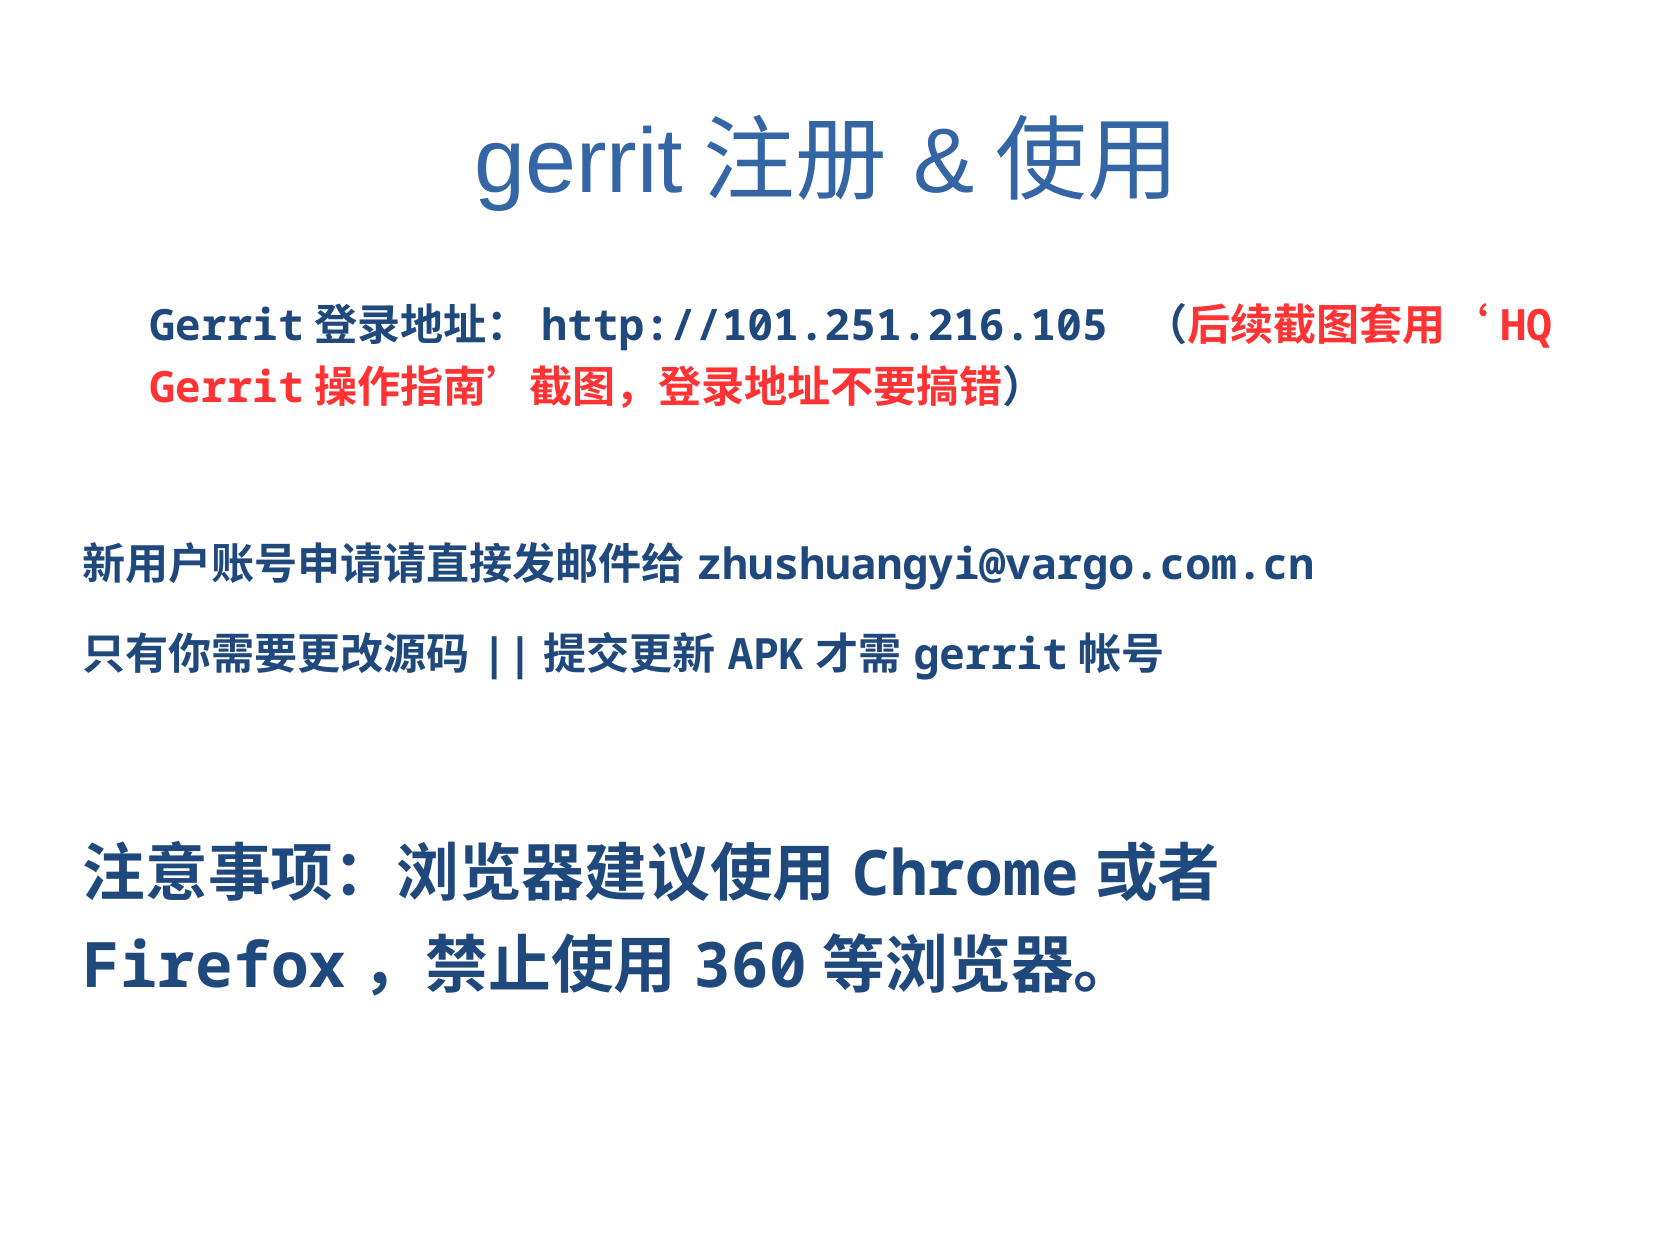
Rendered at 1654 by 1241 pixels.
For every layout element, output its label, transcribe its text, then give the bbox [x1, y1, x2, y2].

list Gerrit登录地址：http://101.251.216.105 （后续截图套用‘HQ Gerrit操作指南’截图，登录地址不要搞错） 新用户账号申请请直接发邮件给zhushuangyi@vargo.com.cn 只有你需要更改源码||提交更新APK才需gerrit帐号 注意事项：浏览器建议使用Chrome或者Firefox，禁止使用360等浏览器。 [82, 290, 1571, 1010]
title gerrit注册&使用 [82, 49, 1571, 257]
